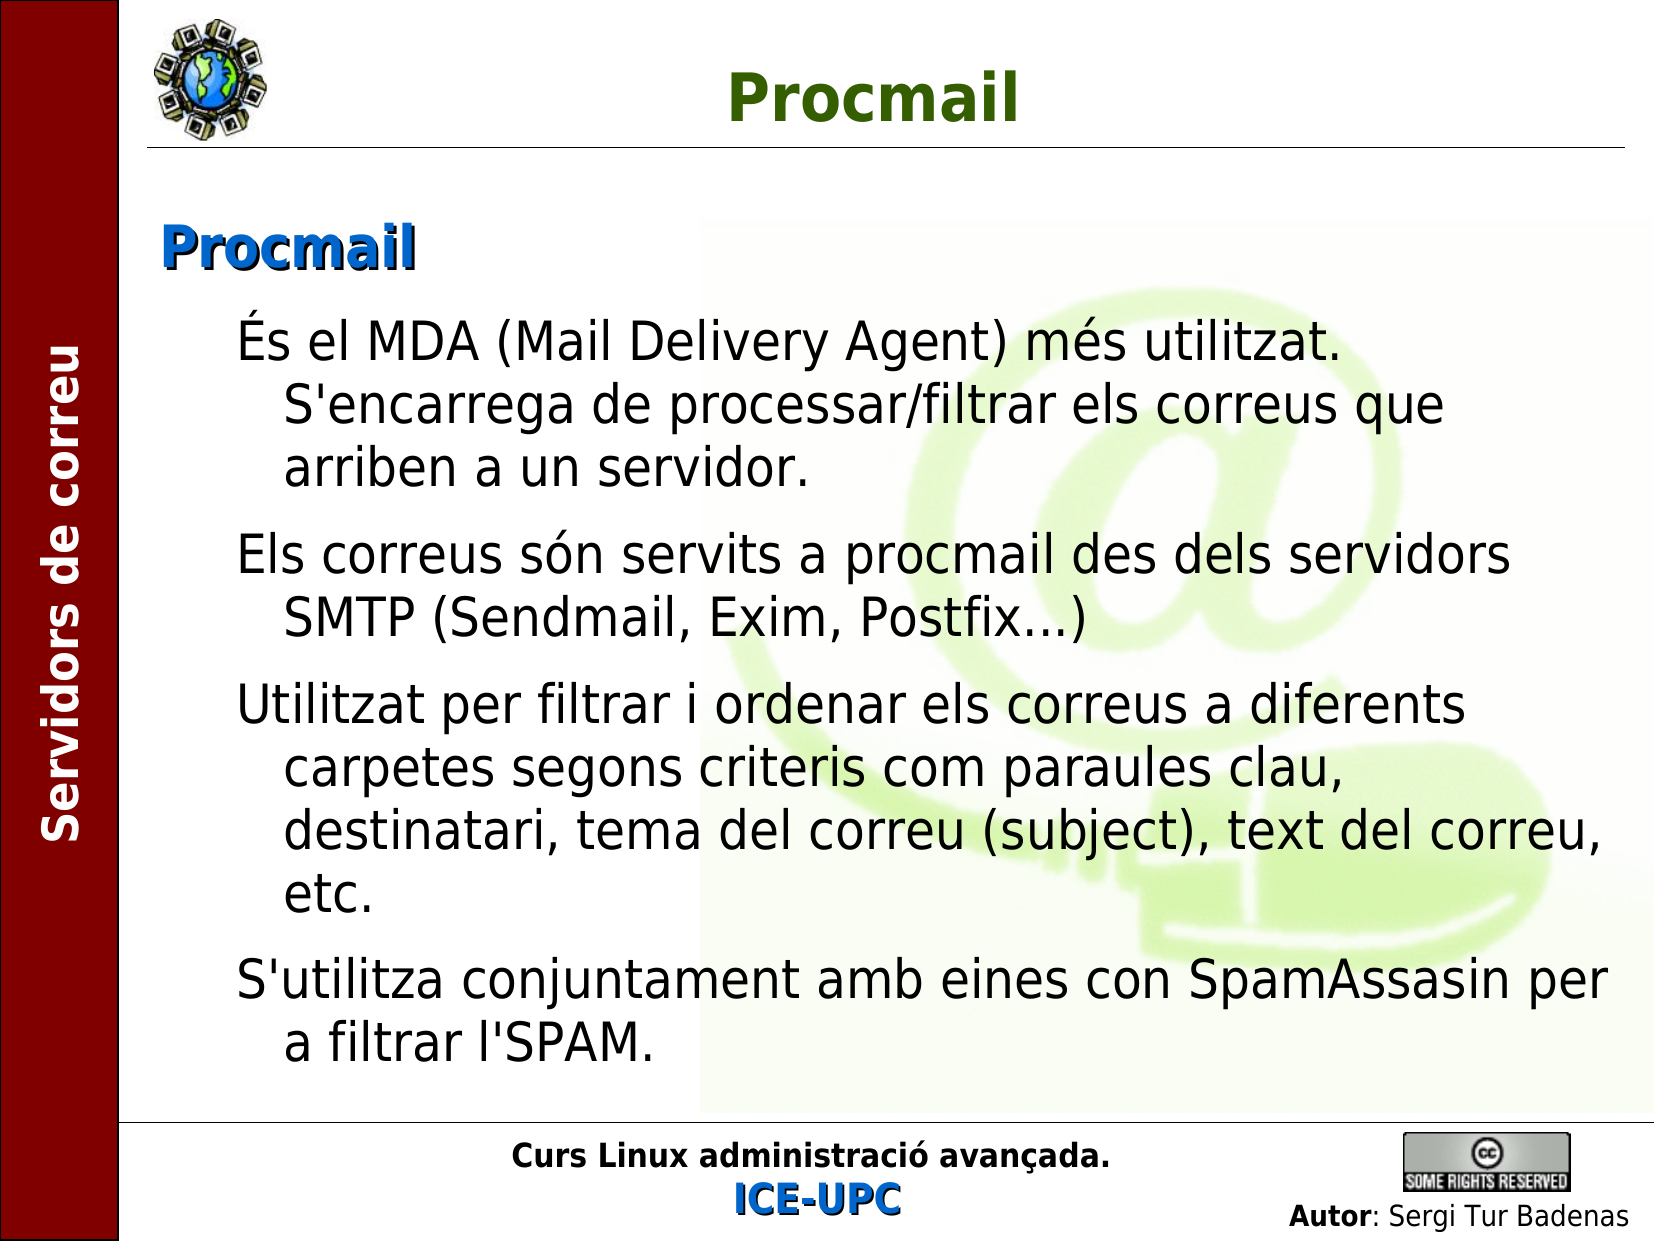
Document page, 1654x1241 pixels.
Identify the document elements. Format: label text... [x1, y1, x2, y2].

title Procmail [129, 56, 1619, 141]
picture [154, 19, 268, 56]
picture [1403, 1132, 1571, 1192]
picture [700, 217, 1654, 1113]
list Procmail És el MDA (Mail Delivery Agent) més utilitzat. S'encarrega de processar/filtrar els correus que arriben a un servidor. Els correus són servits a procmail des dels servidors SMTP (Sendmail, Exim, Postfix...) Utilitzat per filtrar i ordenar els correus a diferents carpetes segons criteris com paraules clau, destinatari, tema del correu (subject), text del correu, etc. S'utilitza conjuntament amb eines con SpamAssasin per a filtrar l'SPAM. [141, 213, 1630, 1075]
